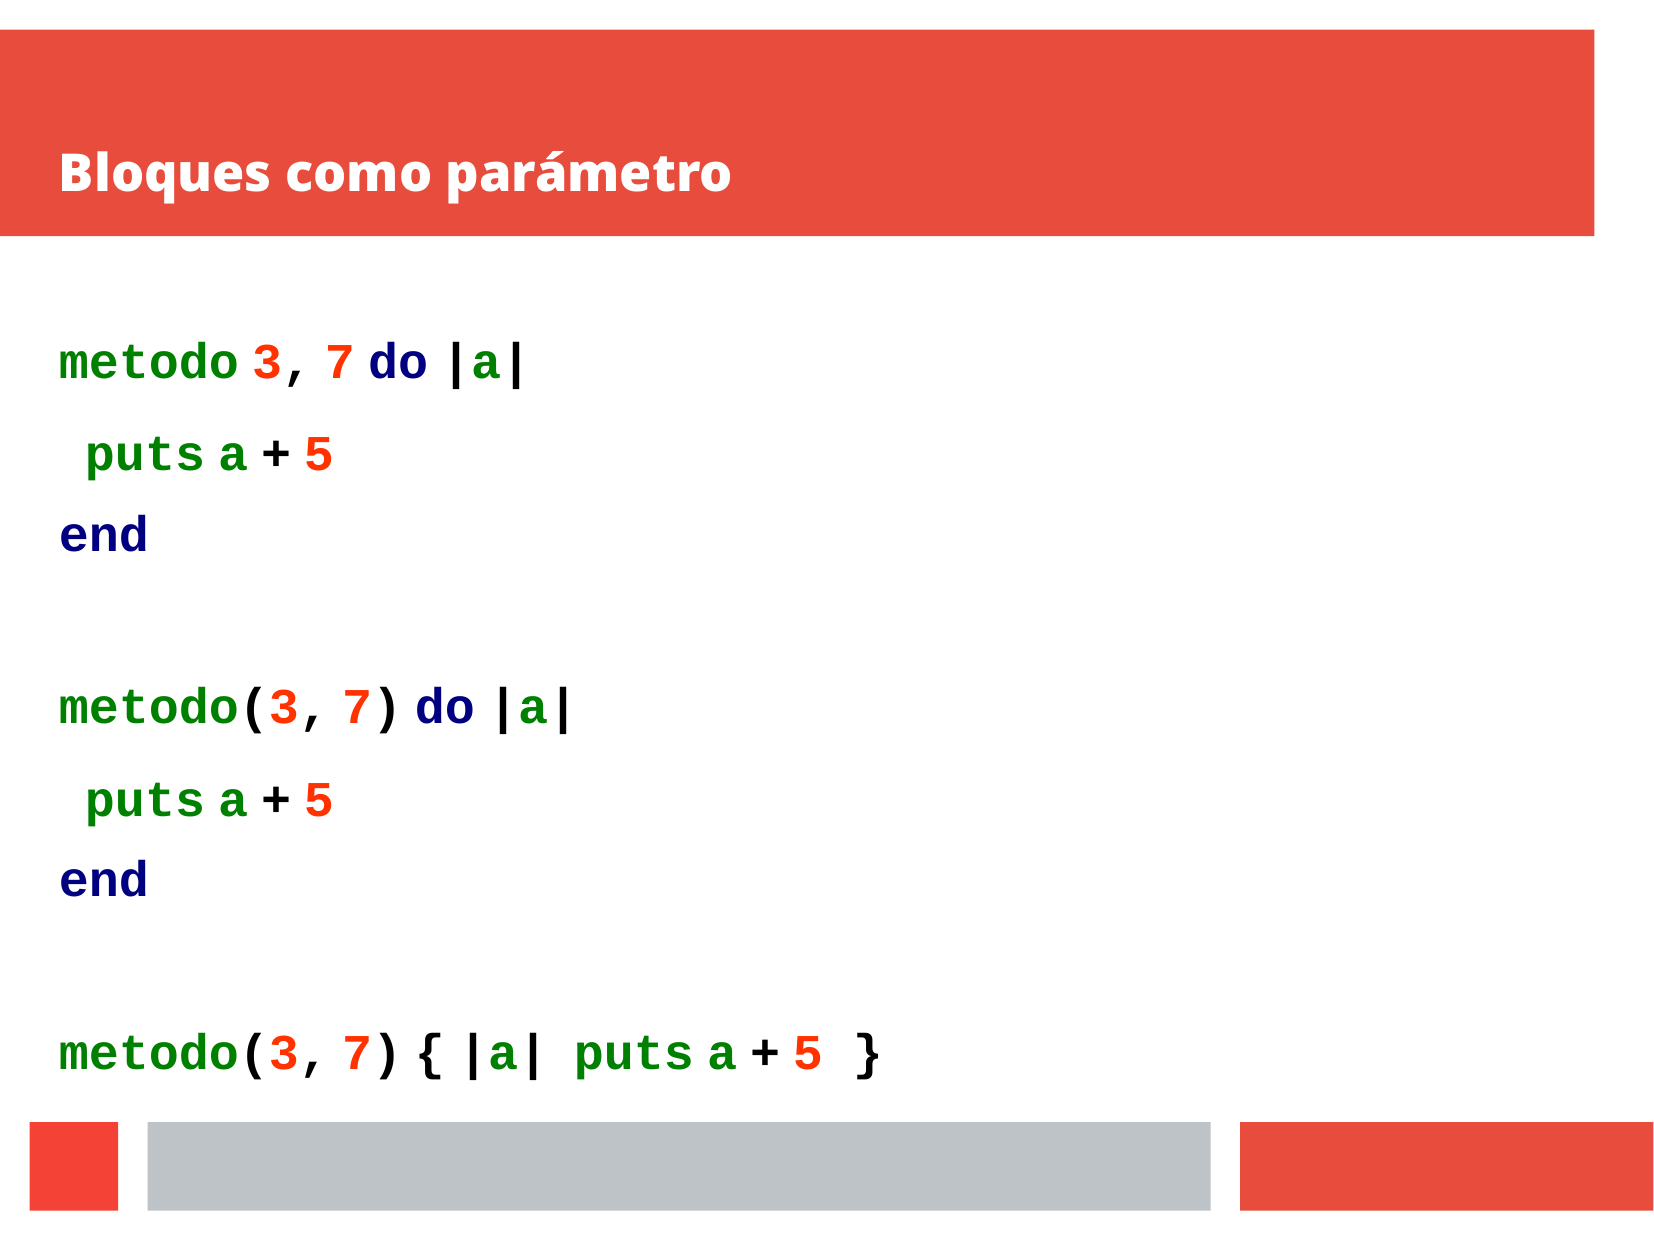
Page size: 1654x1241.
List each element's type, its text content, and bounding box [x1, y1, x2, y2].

title Bloques como parámetro [59, 59, 1595, 207]
list metodo 3, 7 do |a| puts a + 5 end metodo(3, 7) do |a| puts a + 5 end metodo(3, 7) { |a| puts a + 5 } [59, 324, 1565, 1093]
